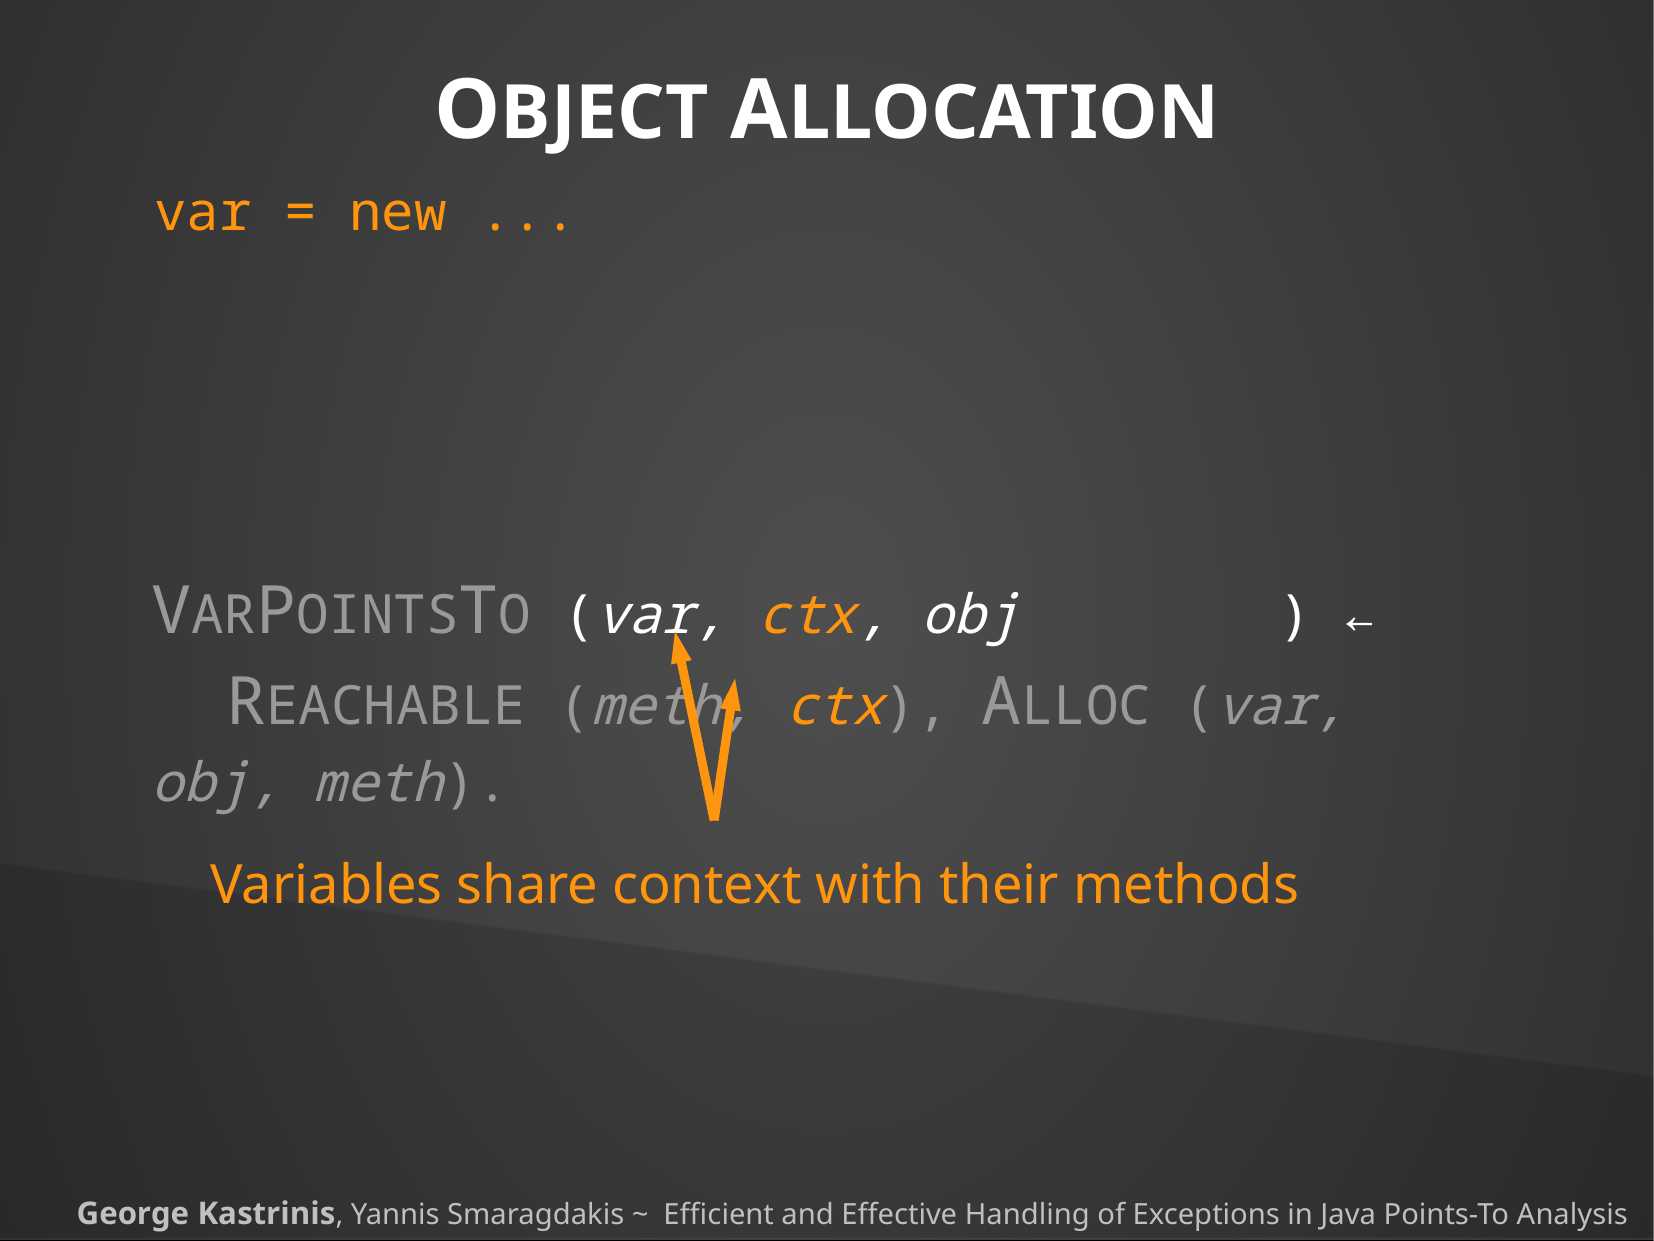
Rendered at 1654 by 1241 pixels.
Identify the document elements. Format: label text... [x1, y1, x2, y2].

text_box VARPOINTSTO (var, ctx, obj ) ← REACHABLE (meth, ctx), ALLOC (var, obj, meth). [136, 463, 1518, 679]
text_box OBJECT ALLOCATION [403, 41, 1250, 151]
text_box var = new ... [139, 165, 524, 235]
text_box Variables share context with their methods [195, 838, 1283, 914]
picture [0, 0, 1654, 1241]
